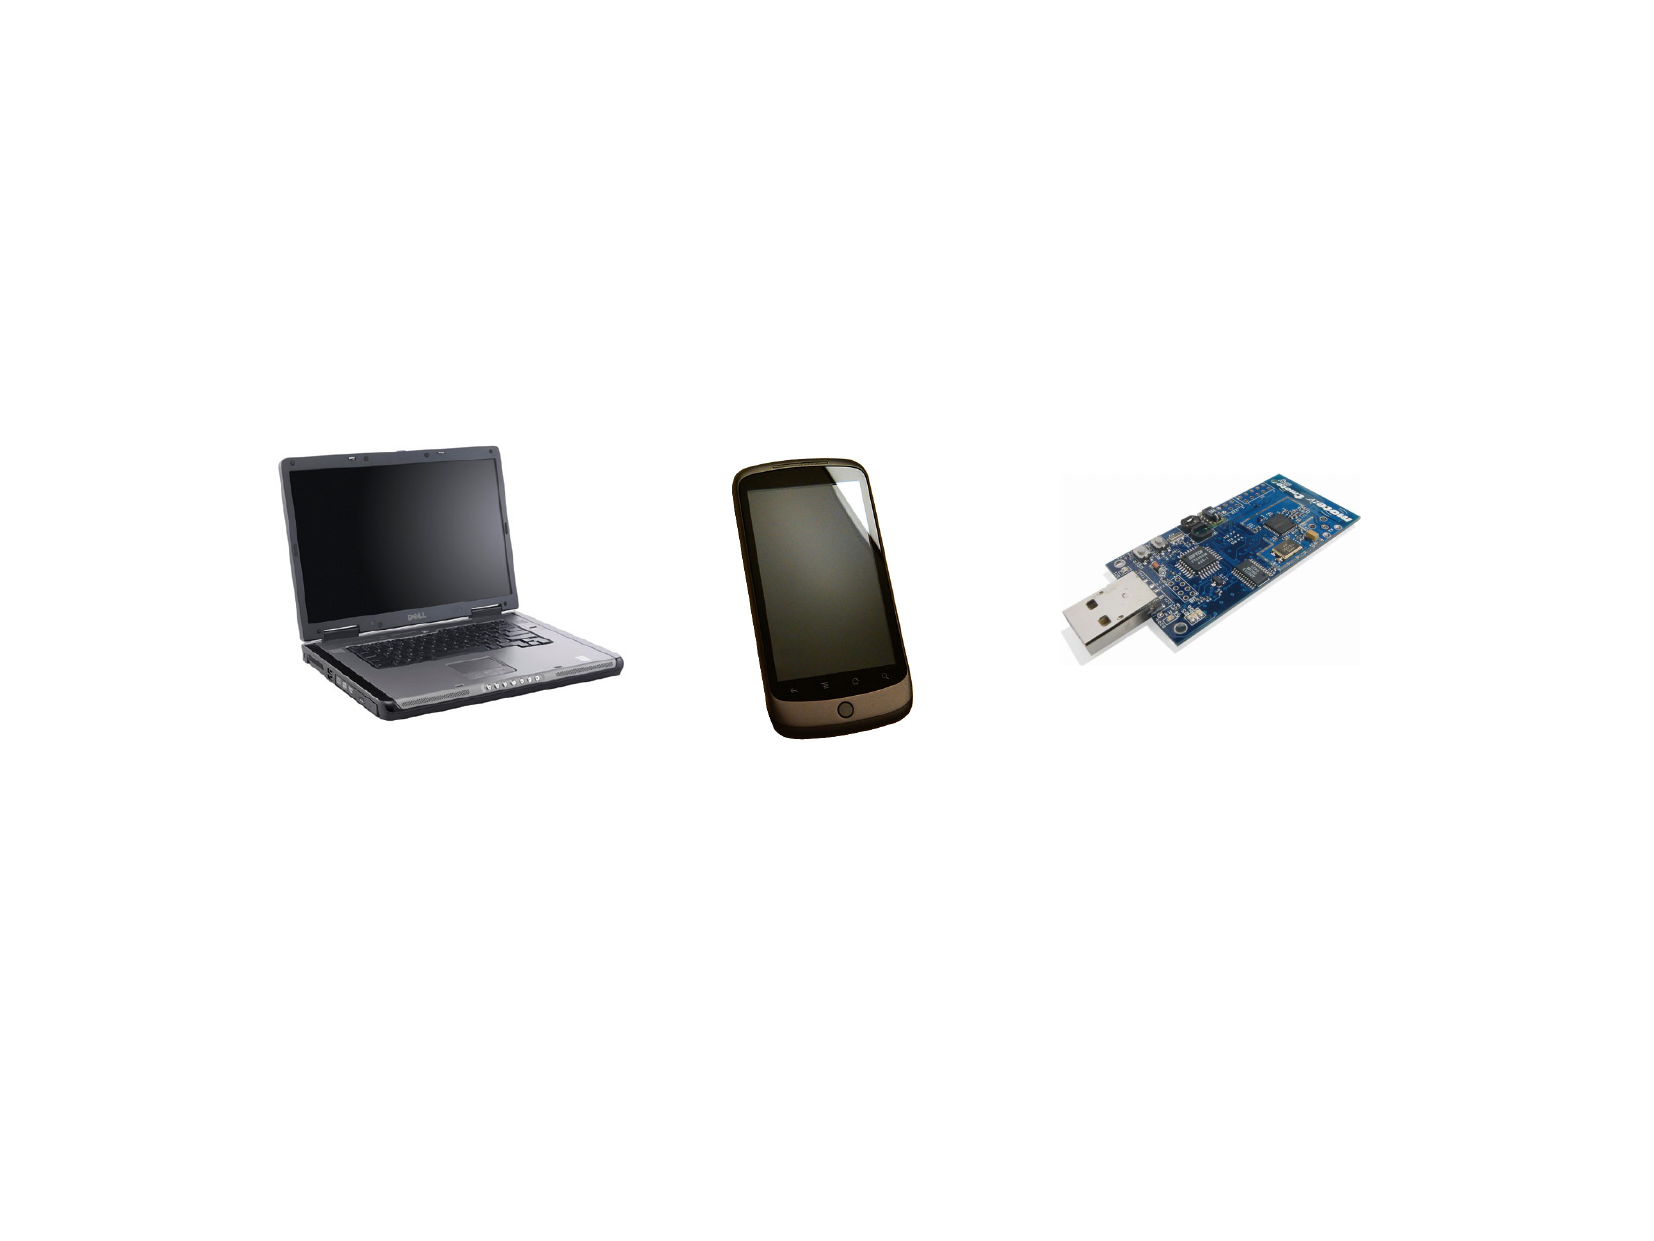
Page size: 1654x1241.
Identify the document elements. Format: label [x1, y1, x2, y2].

picture [267, 438, 655, 727]
picture [726, 451, 918, 746]
picture [1060, 473, 1361, 666]
